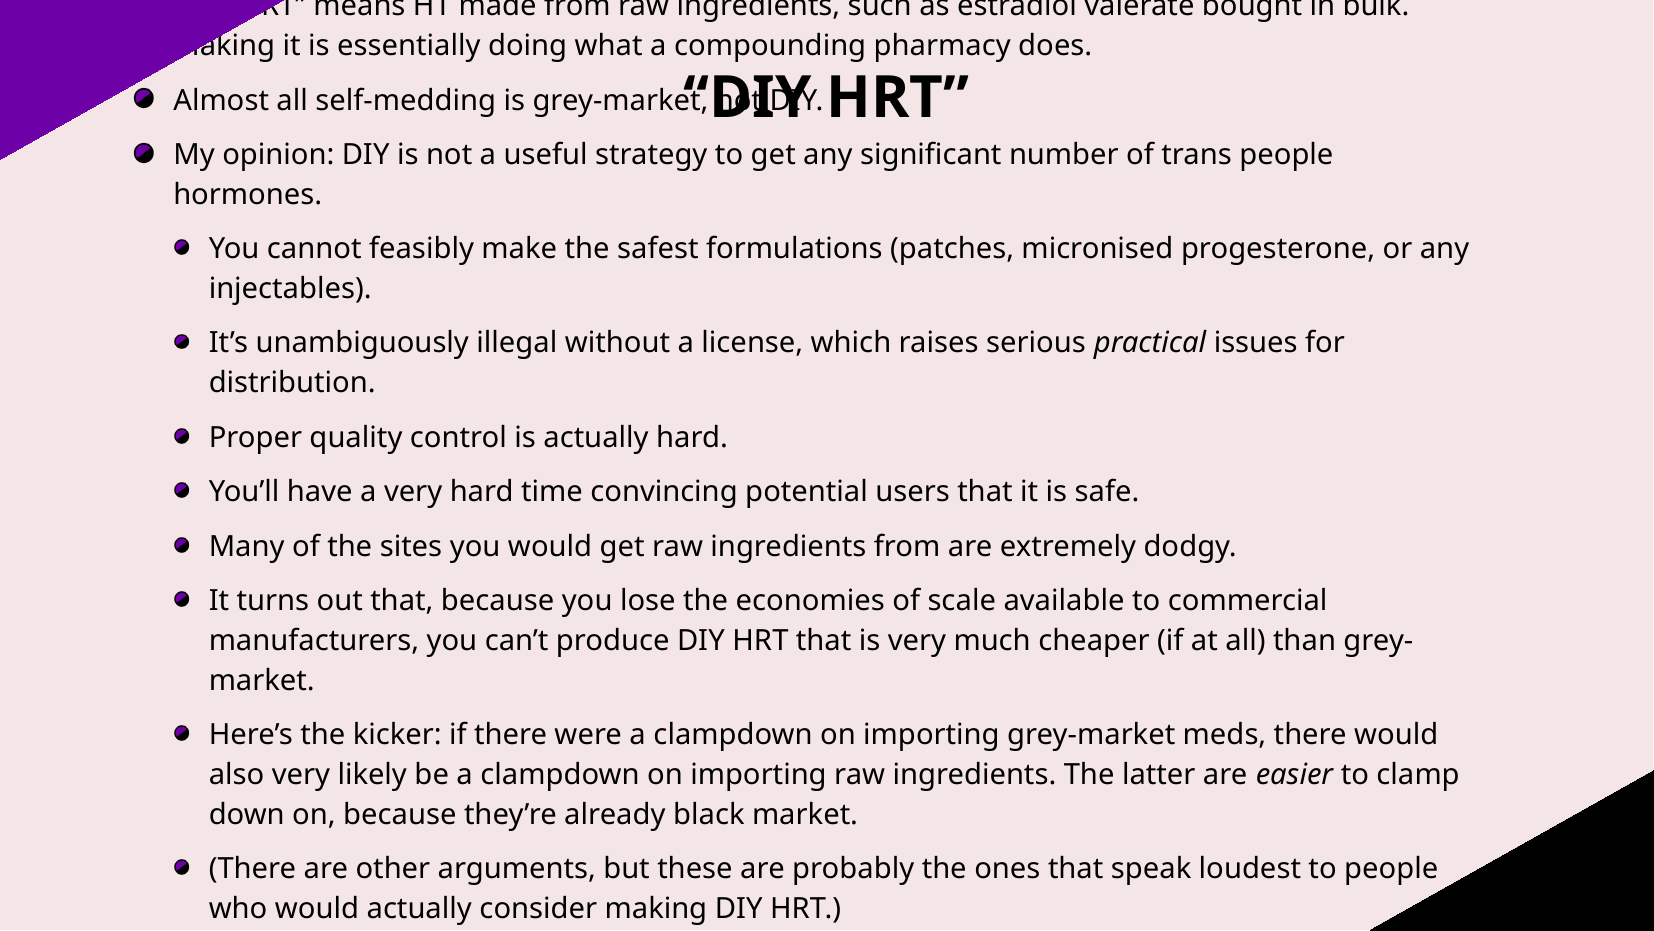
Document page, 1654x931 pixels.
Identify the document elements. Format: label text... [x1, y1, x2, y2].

text_box [0, 0, 284, 160]
text_box [1370, 770, 1654, 931]
picture [173, 865, 190, 876]
subtitle “DIY HRT” means HT made from raw ingredients, such as estradiol valerate bought in bulk. Making it is essentially doing what a compounding pharmacy does. Almost all self-medding is grey-market, not DIY. My opinion: DIY is not a useful strategy to get any significant number of trans people hormones. You cannot feasibly make the safest formulations (patches, micronised progesterone, or any injectables). It’s unambiguously illegal without a license, which raises serious practical issues for distribution. Proper quality control is actually hard. You’ll have a very hard time convincing potential users that it is safe. Many of the sites you would get raw ingredients from are extremely dodgy. It turns out that, because you lose the economies of scale available to commercial manufacturers, you can’t produce DIY HRT that is very much cheaper (if at all) than grey-market. Here’s the kicker: if there were a clampdown on importing grey-market meds, there would also very likely be a clampdown on importing raw ingredients. The latter are easier to clamp down on, because they’re already black market. (There are other arguments, but these are probably the ones that speak loudest to people who would actually consider making DIY HRT.) If you do make DIY HRT as a learning exercise: I strongly suggest throwing away what you make, not using or distributing it. [132, 141, 1487, 865]
picture [132, 86, 155, 110]
title “DIY HRT” [82, 35, 1571, 154]
